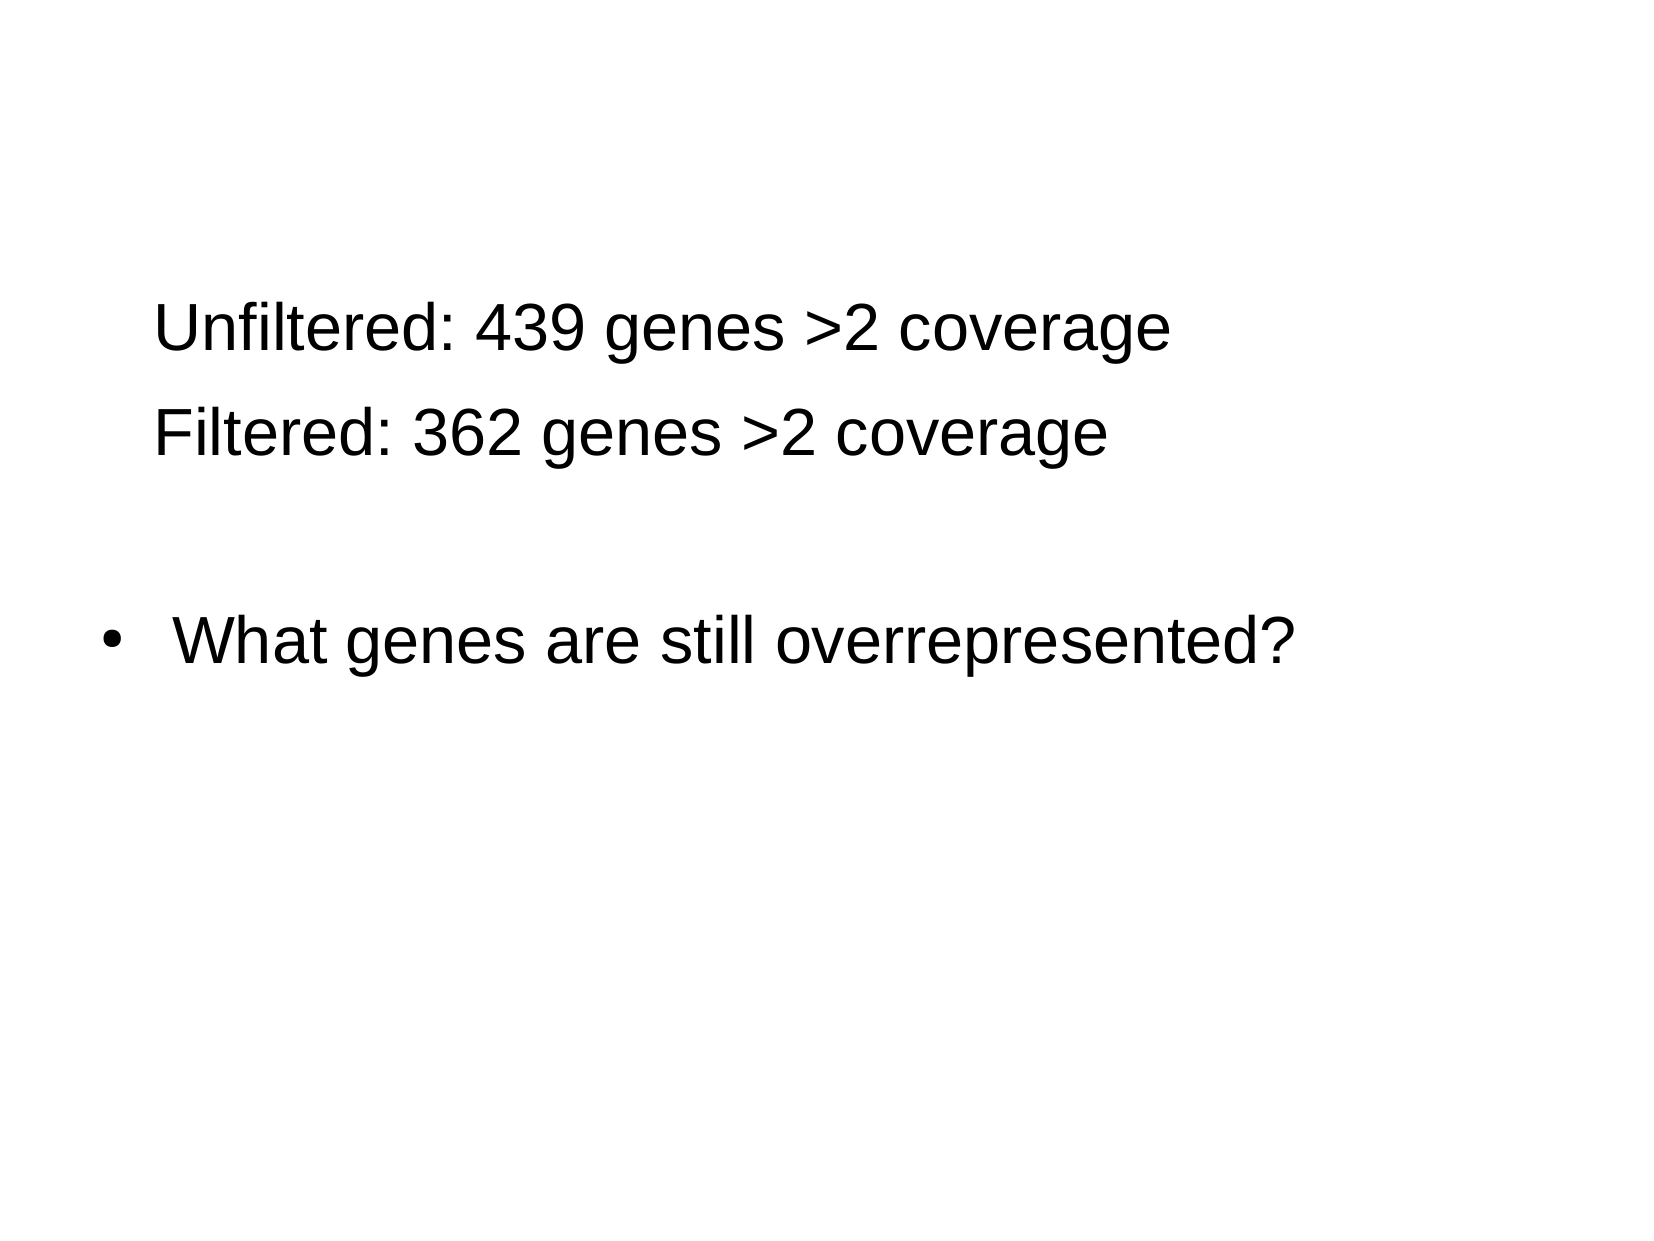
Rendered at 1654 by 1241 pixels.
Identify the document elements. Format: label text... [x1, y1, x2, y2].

list Unfiltered: 439 genes >2 coverage Filtered: 362 genes >2 coverage What genes are still overrepresented? [82, 290, 1571, 1010]
